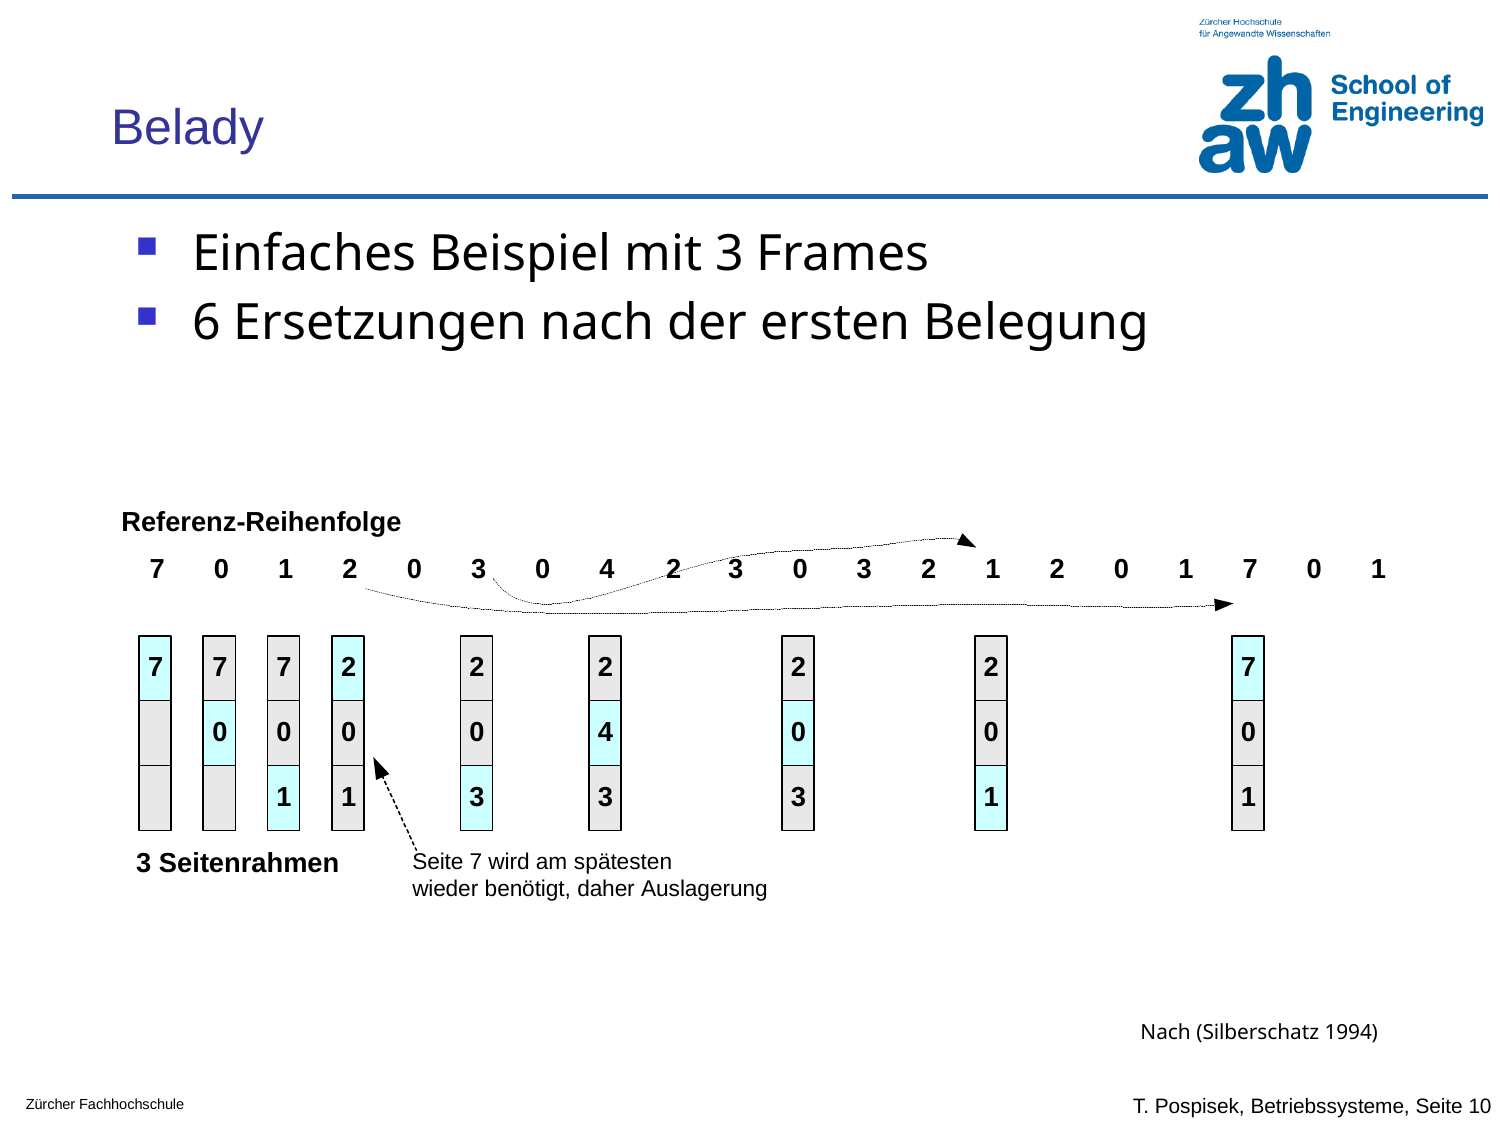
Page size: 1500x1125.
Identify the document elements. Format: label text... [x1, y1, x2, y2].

title Belady [96, 50, 1375, 163]
text_box Nach (Silberschatz 1994) [1125, 1011, 1393, 1052]
list Einfaches Beispiel mit 3 Frames 6 Ersetzungen nach der ersten Belegung [120, 212, 1375, 375]
picture [108, 493, 1411, 907]
picture [1199, 19, 1483, 173]
